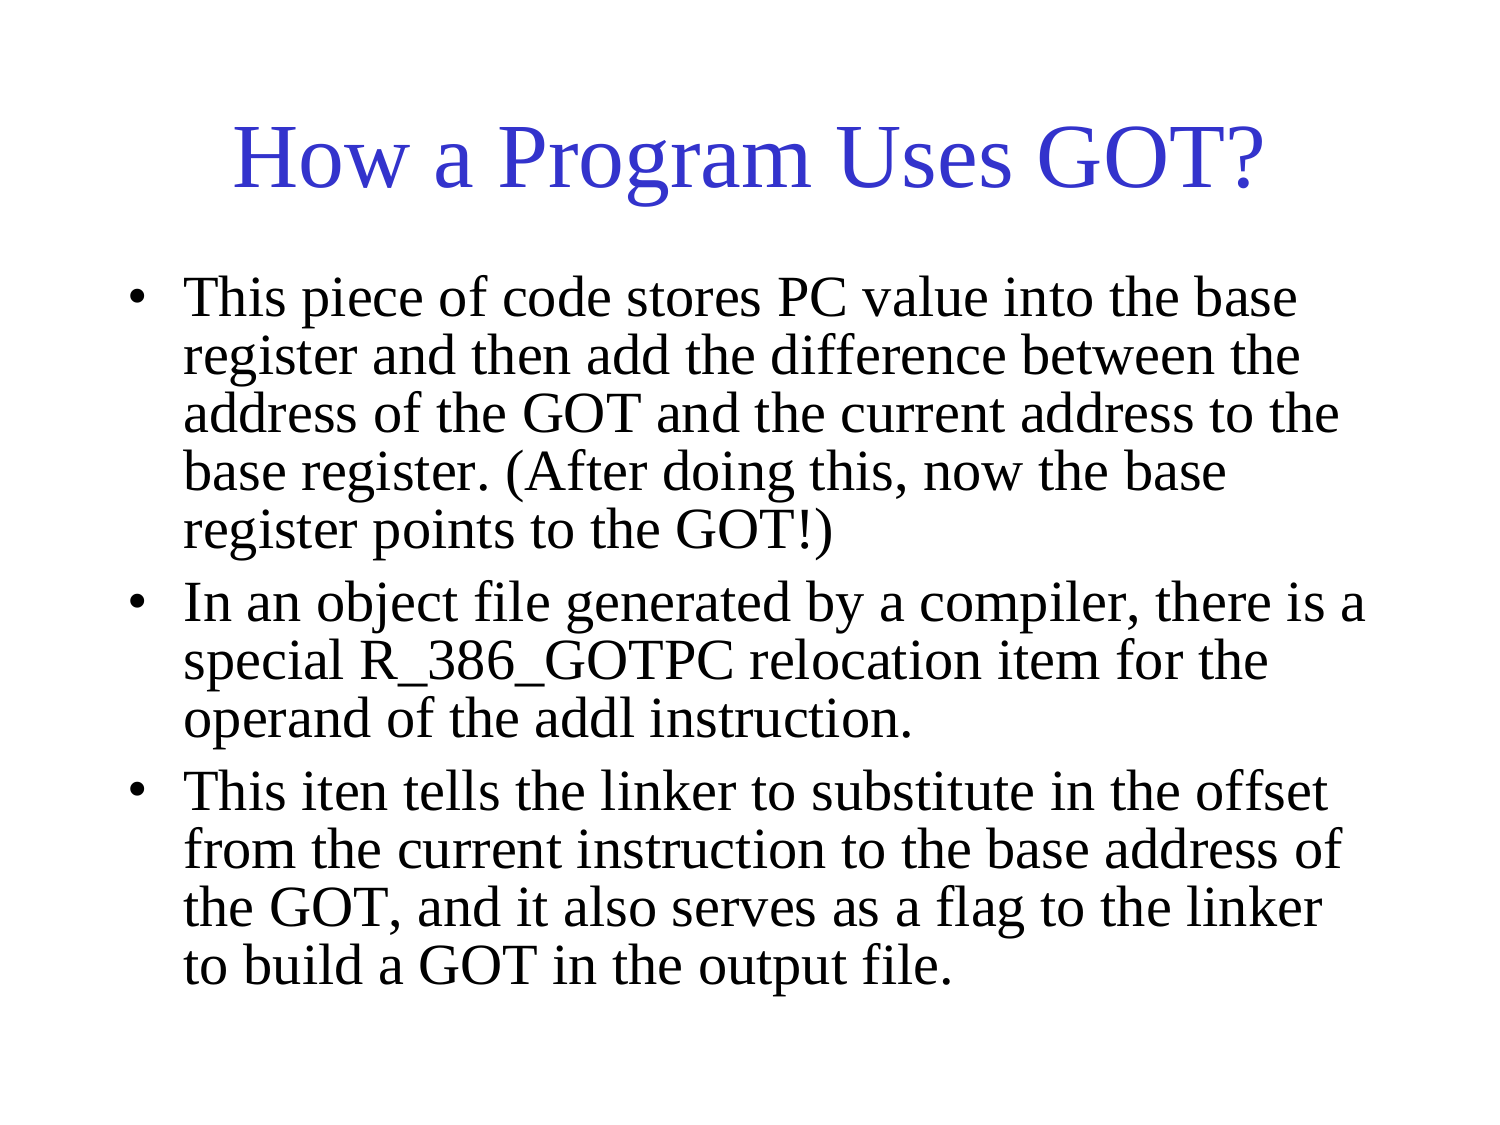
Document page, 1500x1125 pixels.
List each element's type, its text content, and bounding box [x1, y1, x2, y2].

title How a Program Uses GOT? [112, 62, 1388, 250]
list This piece of code stores PC value into the base register and then add the difference between the address of the GOT and the current address to the base register. (After doing this, now the base register points to the GOT!) In an object file generated by a compiler, there is a special R_386_GOTPC relocation item for the operand of the addl instruction. This iten tells the linker to substitute in the offset from the current instruction to the base address of the GOT, and it also serves as a flag to the linker to build a GOT in the output file. [112, 262, 1388, 1125]
